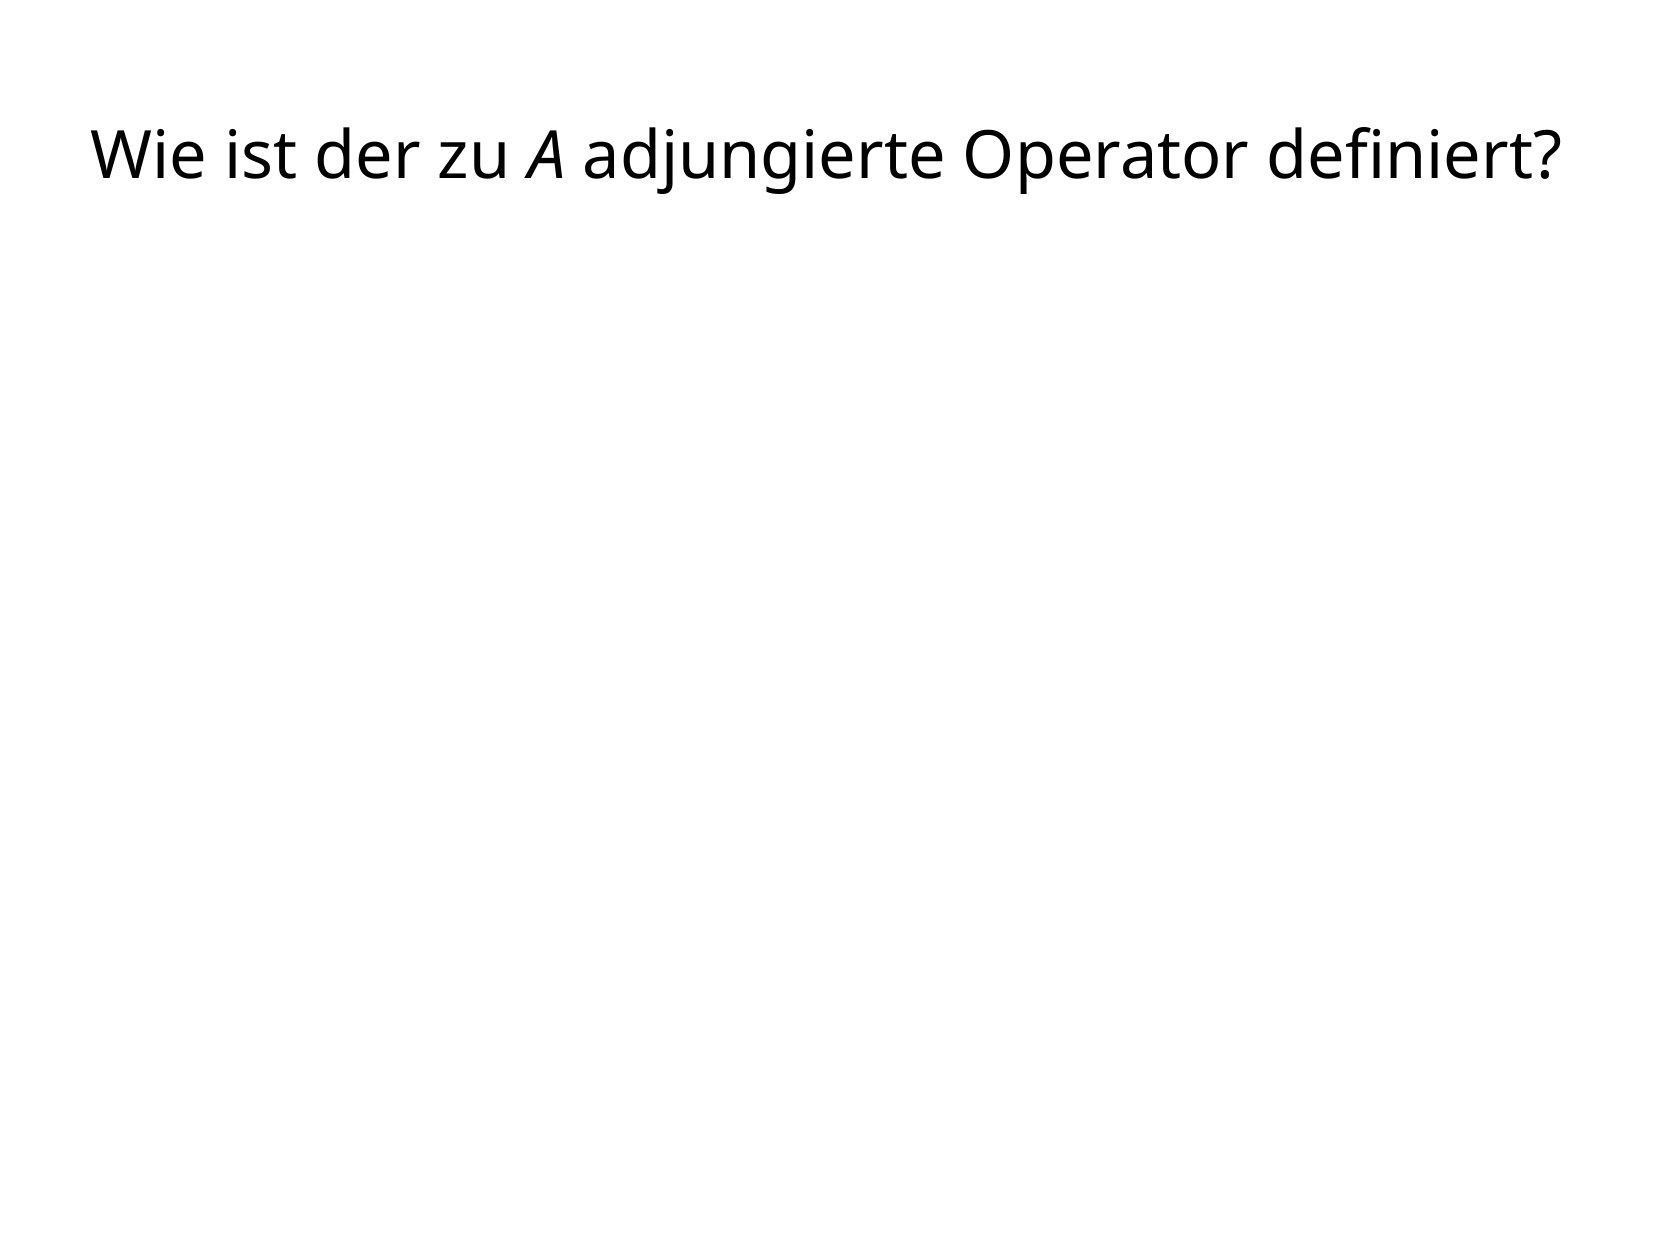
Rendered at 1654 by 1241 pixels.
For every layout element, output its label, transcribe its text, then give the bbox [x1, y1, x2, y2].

title Wie ist der zu A adjungierte Operator definiert? [82, 49, 1571, 257]
